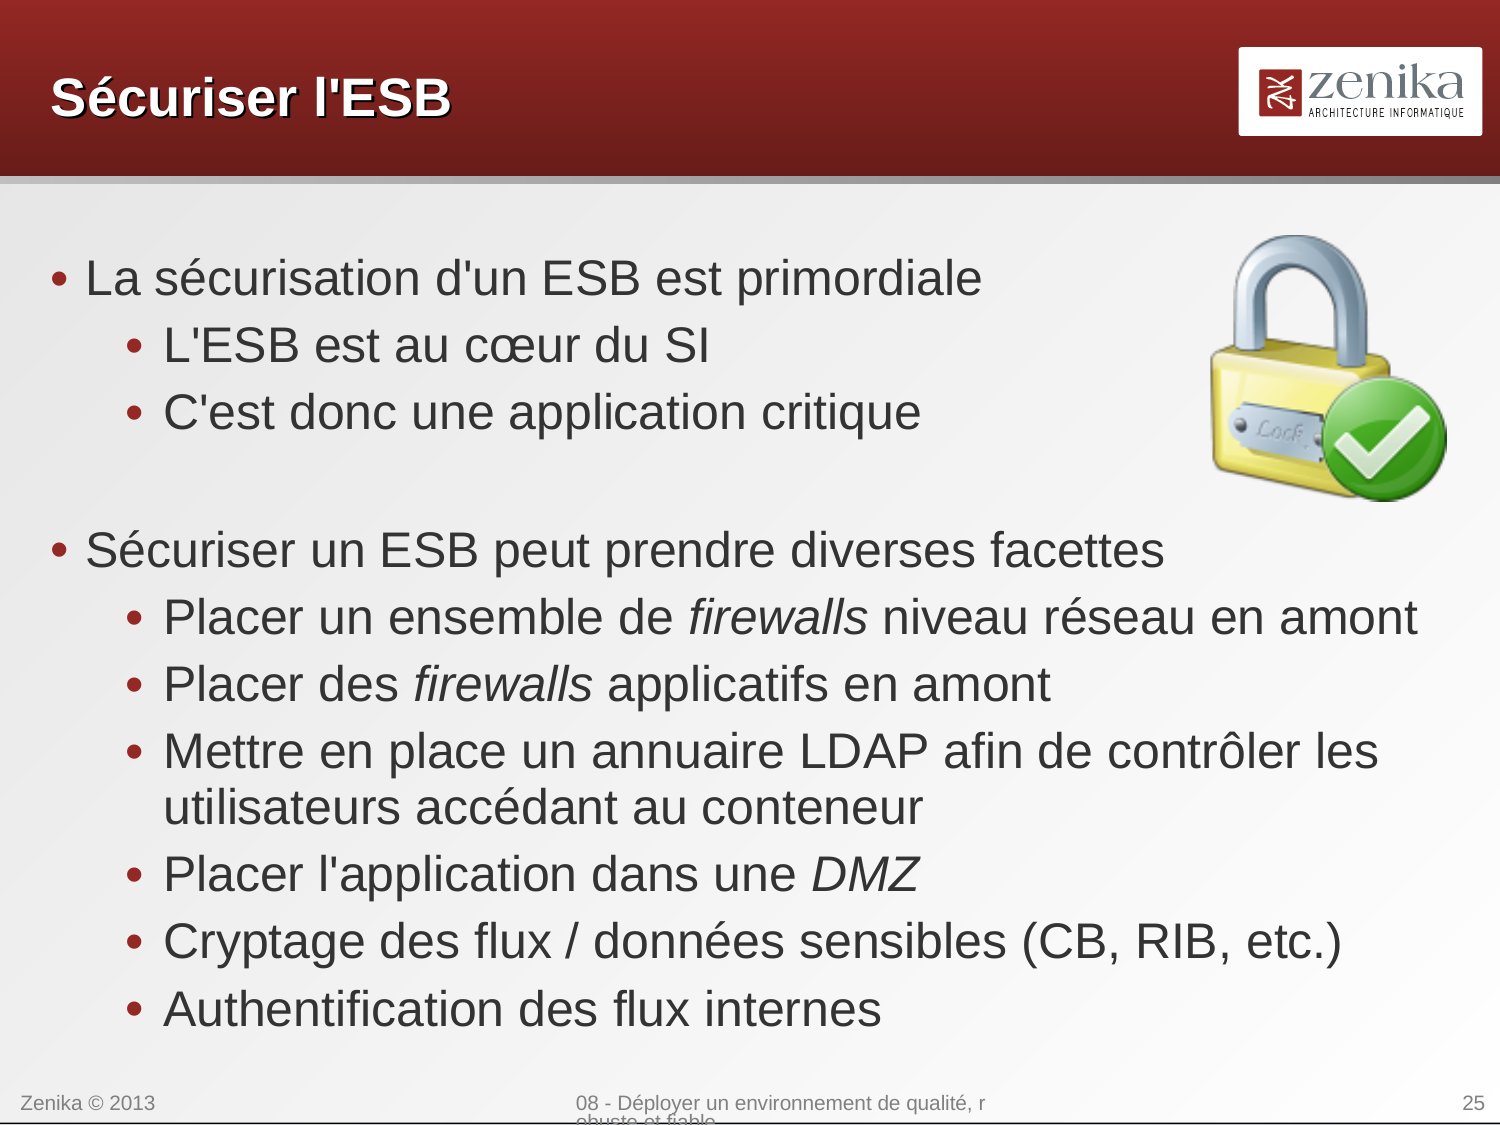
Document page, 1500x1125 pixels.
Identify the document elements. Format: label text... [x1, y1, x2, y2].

picture [1180, 235, 1447, 502]
picture [1257, 58, 1464, 125]
title Sécuriser l'ESB [50, 22, 1206, 172]
list La sécurisation d'un ESB est primordiale L'ESB est au cœur du SI C'est donc une application critique Sécuriser un ESB peut prendre diverses facettes Placer un ensemble de firewalls niveau réseau en amont Placer des firewalls applicatifs en amont Mettre en place un annuaire LDAP afin de contrôler les utilisateurs accédant au conteneur Placer l'application dans une DMZ Cryptage des flux / données sensibles (CB, RIB, etc.) Authentification des flux internes [50, 250, 1477, 1064]
